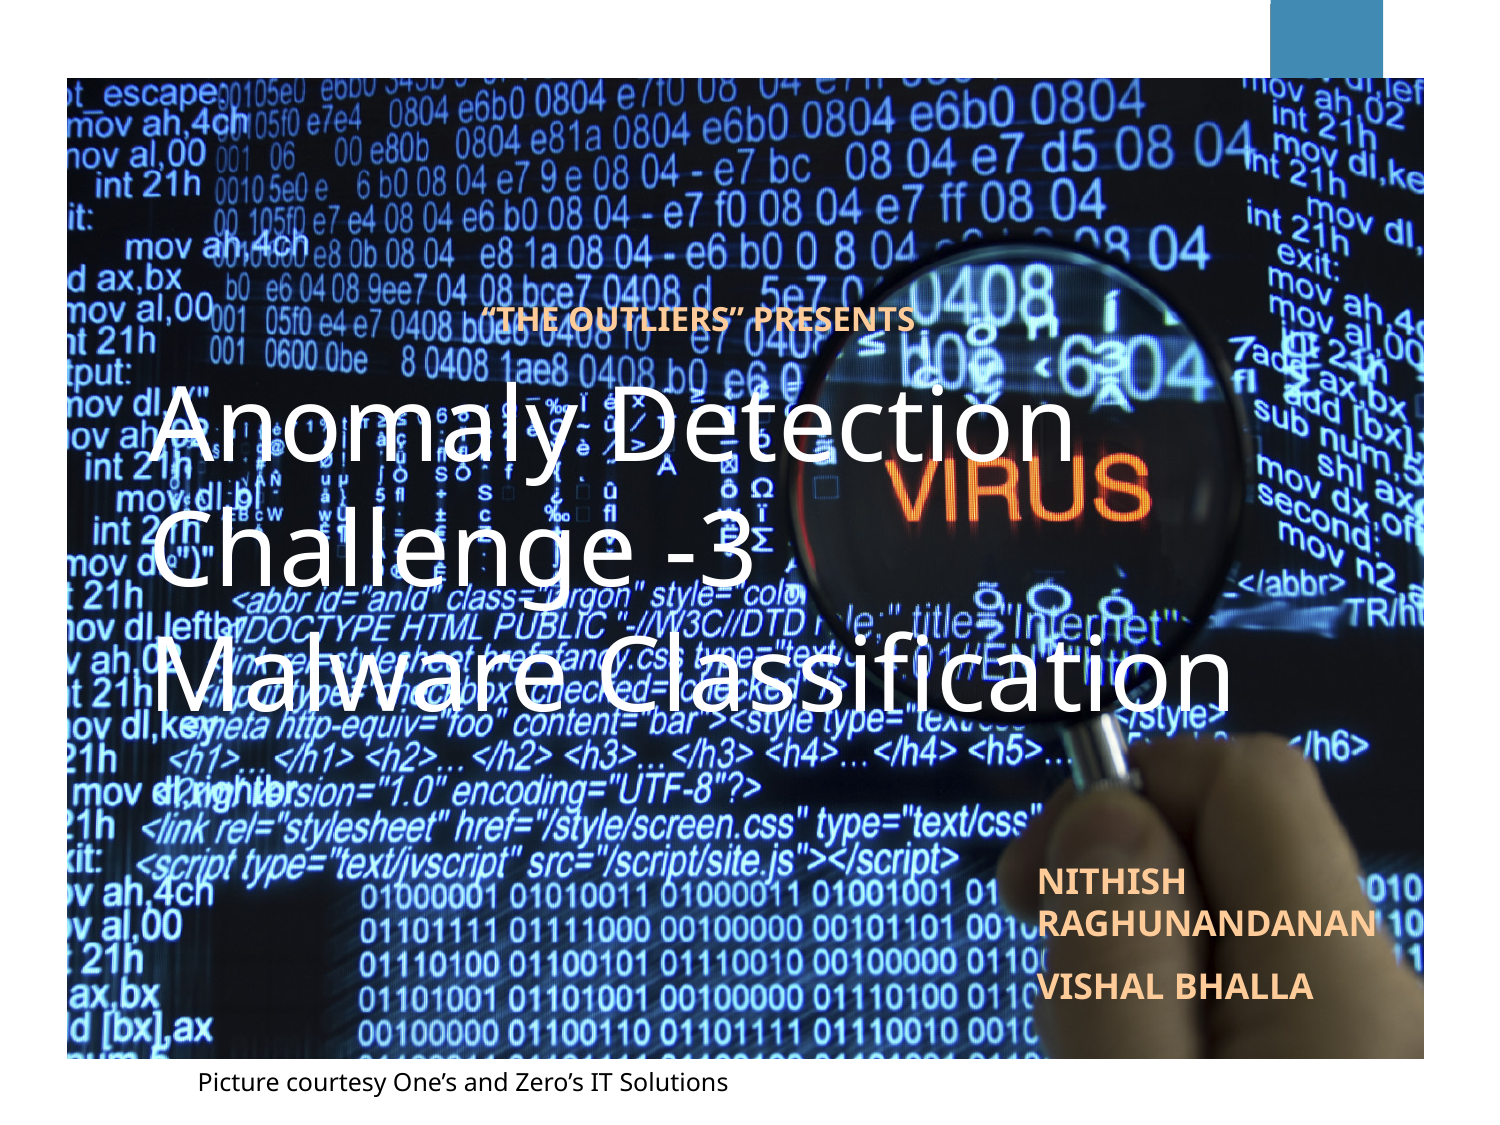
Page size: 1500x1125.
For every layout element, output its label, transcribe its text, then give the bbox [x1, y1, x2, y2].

text_box “The Outliers” presents [466, 290, 939, 350]
title Anomaly Detection Challenge -3 Malware Classification [133, 196, 1424, 740]
text_box Picture courtesy One’s and Zero’s IT Solutions [182, 1058, 1424, 1104]
subtitle Nithish Raghunandanan Vishal Bhalla [1021, 850, 1394, 1028]
picture [67, 78, 1424, 1059]
